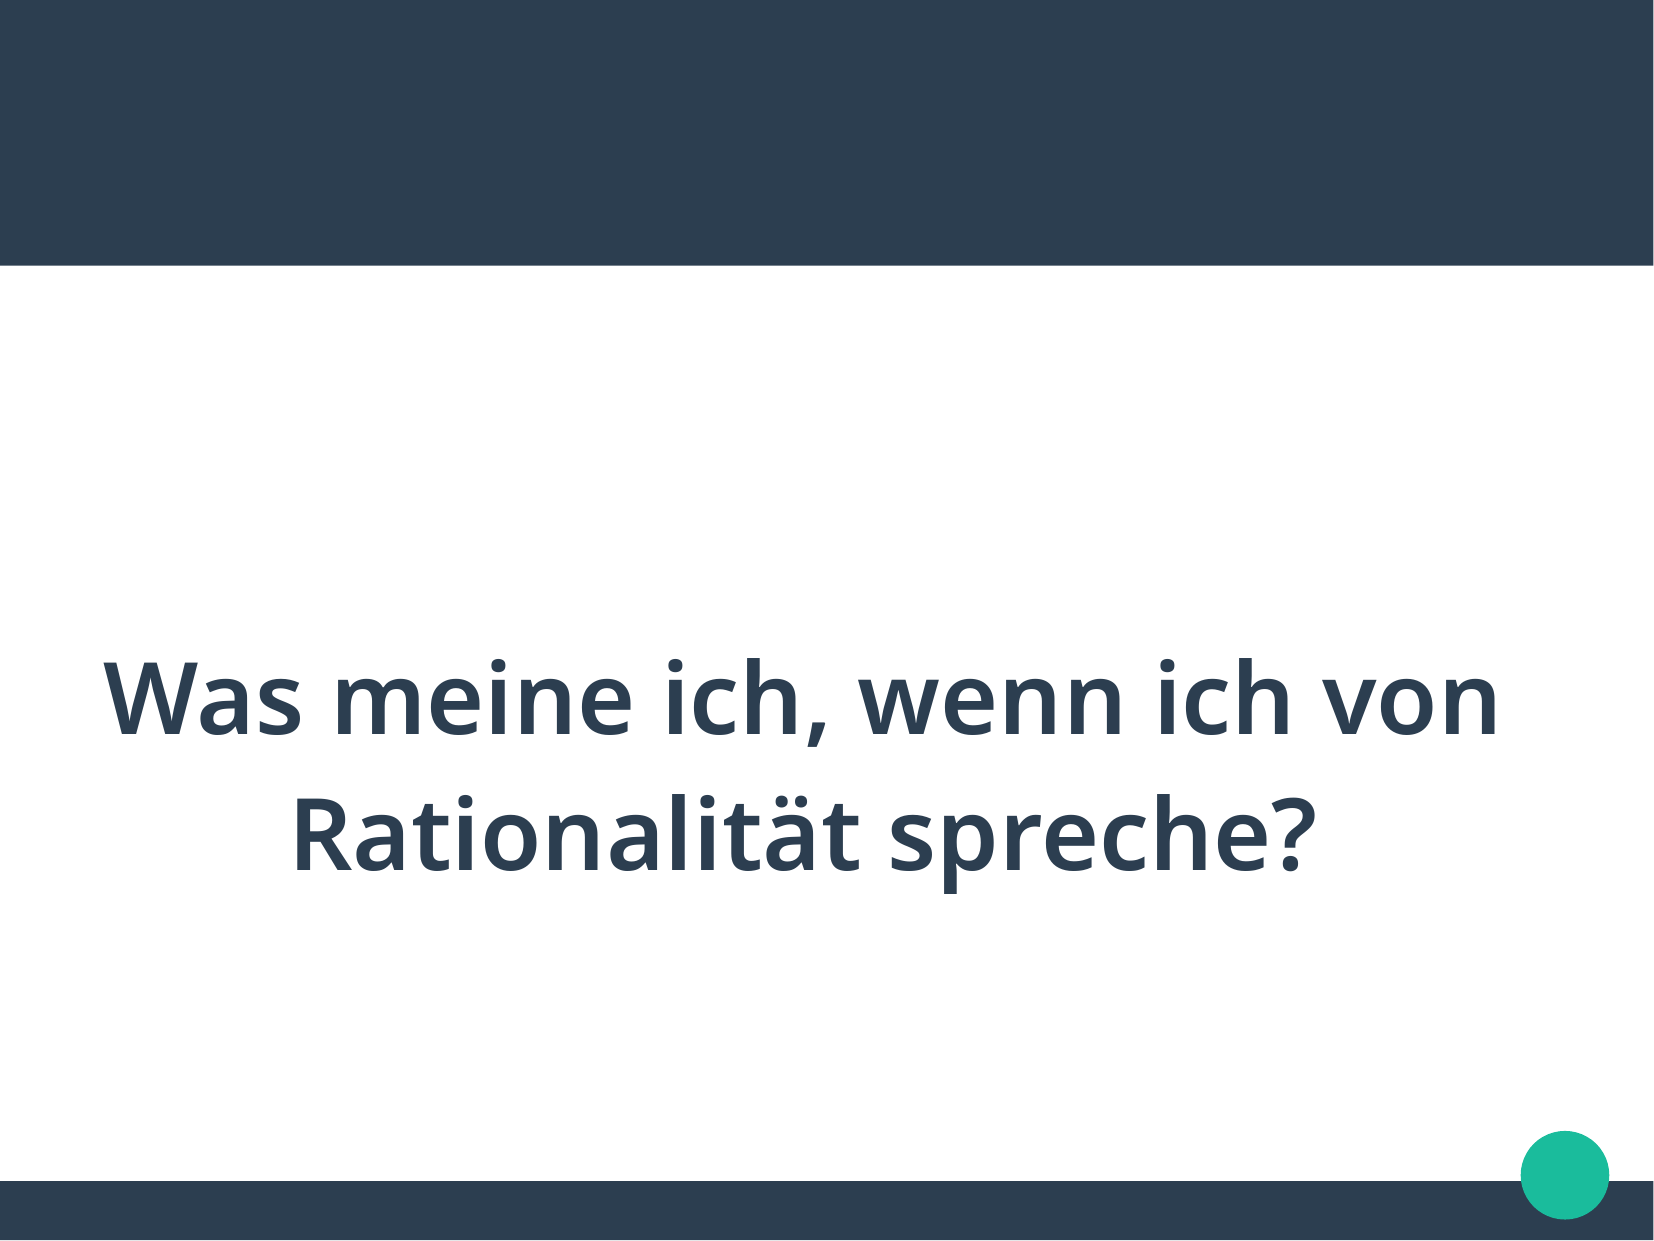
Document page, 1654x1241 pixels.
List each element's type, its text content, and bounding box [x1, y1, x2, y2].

list Was meine ich, wenn ich von Rationalität spreche? [0, 318, 1536, 1146]
